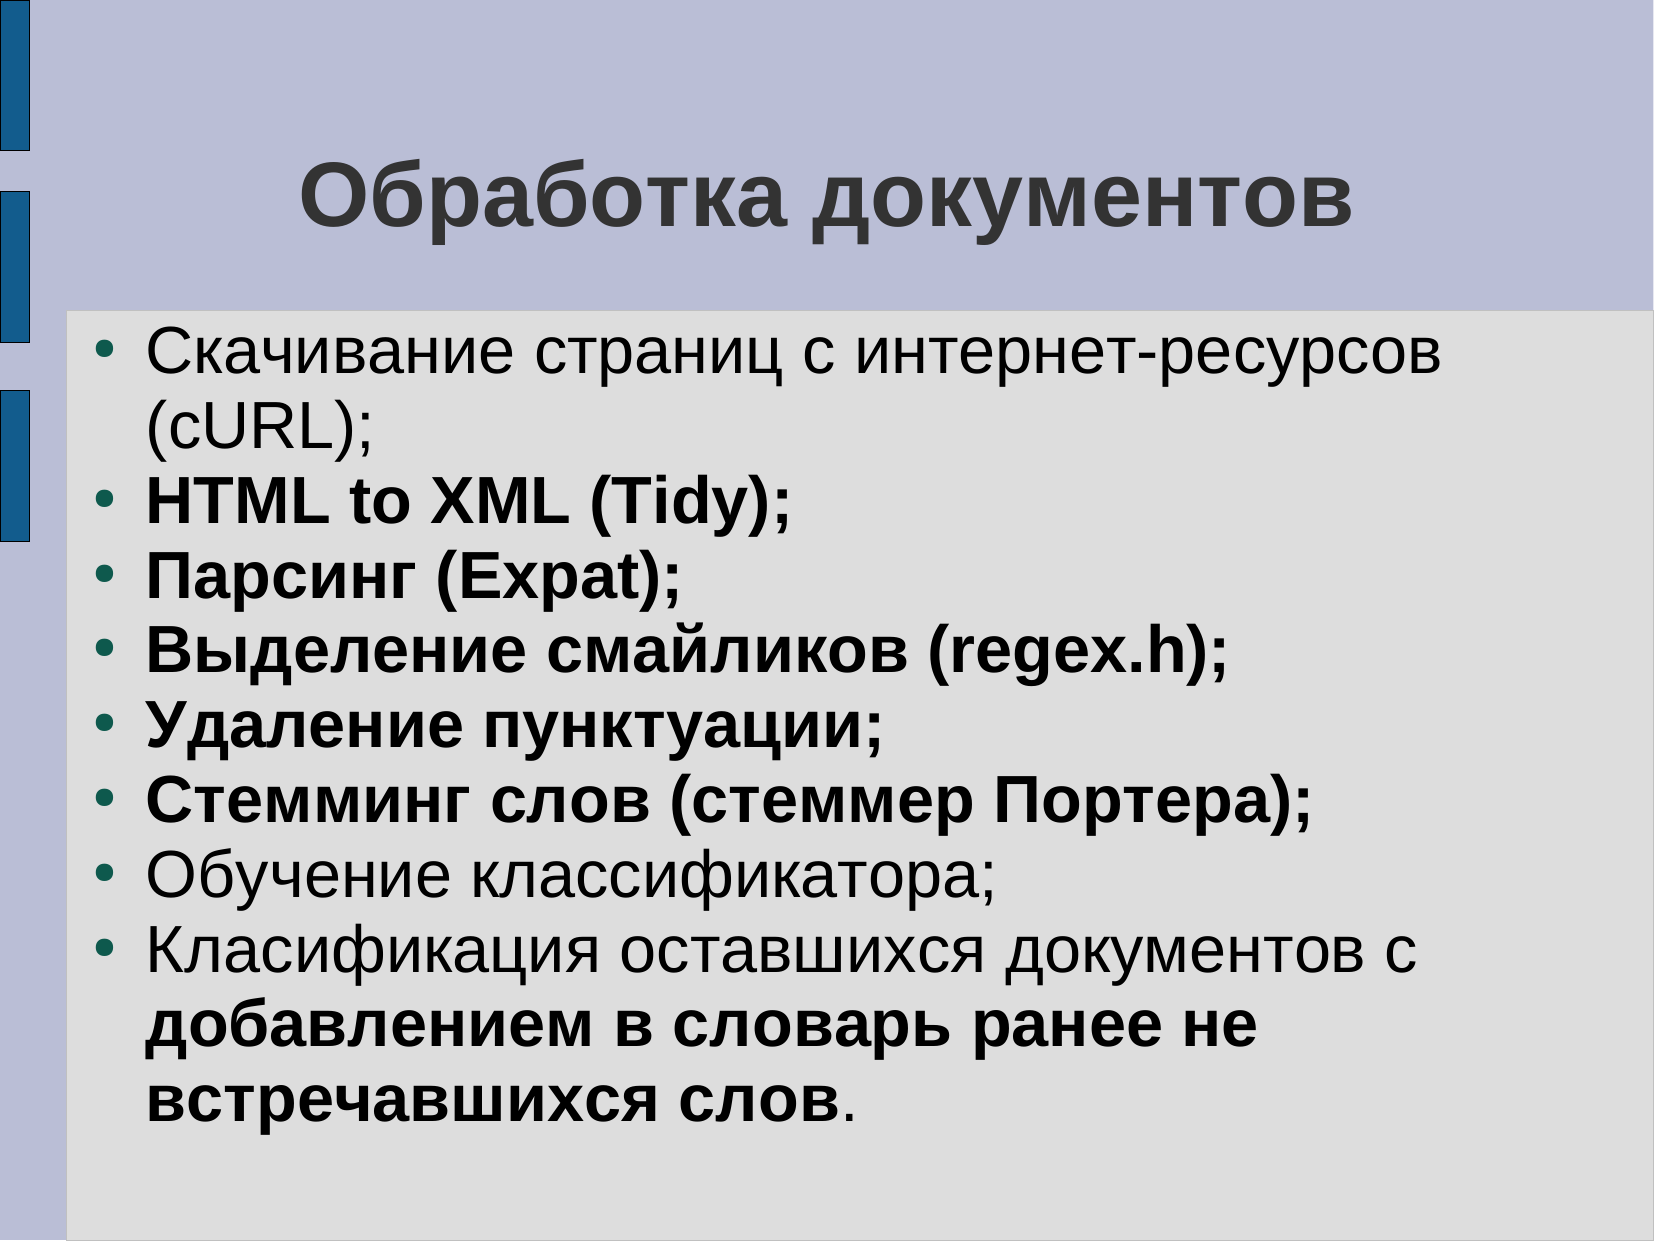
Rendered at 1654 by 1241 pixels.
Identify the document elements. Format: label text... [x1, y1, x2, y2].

title Обработка документов [121, 91, 1534, 299]
list Скачивание страниц с интернет-ресурсов (cURL); HTML to XML (Tidy); Парсинг (Expat); Выделение смайликов (regex.h); Удаление пунктуации; Стемминг слов (стеммер Портера); Обучение классификатора; Класификация оставшихся документов с добавлением в словарь ранее не встречавшихся слов. [75, 313, 1646, 1238]
